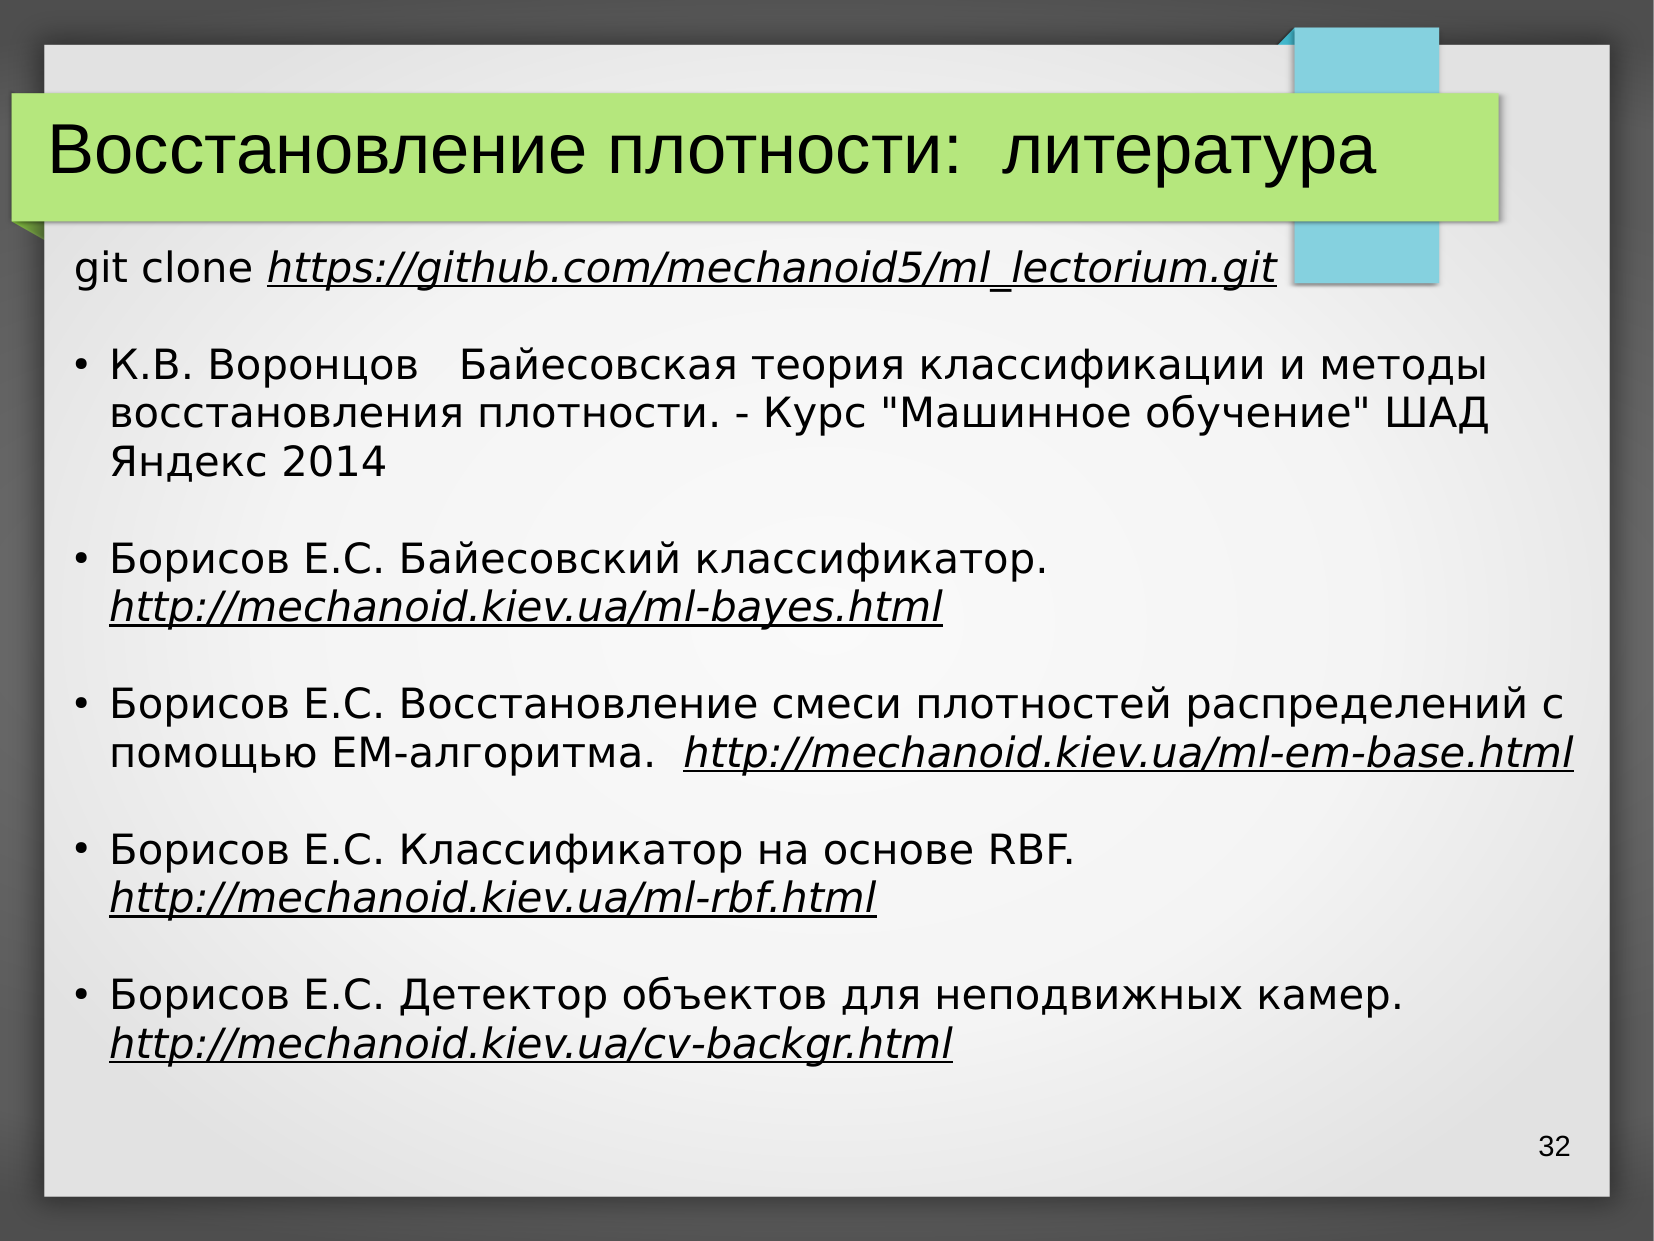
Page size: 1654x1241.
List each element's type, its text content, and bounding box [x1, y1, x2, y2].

title Восстановление плотности: литература [47, 96, 1536, 201]
picture [0, 0, 1654, 1241]
text_box git clone https://github.com/mechanoid5/ml_lectorium.git К.В. Воронцов Байесовская теория классификации и методы восстановления плотности. - Курс "Машинное обучение" ШАД Яндекс 2014 Борисов Е.С. Байесовский классификатор. http://mechanoid.kiev.ua/ml-bayes.html Борисов Е.С. Восстановление смеси плотностей распределений с помощью EM-алгоритма. http://mechanoid.kiev.ua/ml-em-base.html Борисов Е.С. Классификатор на основе RBF. http://mechanoid.kiev.ua/ml-rbf.html Борисов Е.С. Детектор объектов для неподвижных камер. http://mechanoid.kiev.ua/cv-backgr.html [59, 236, 1607, 1124]
